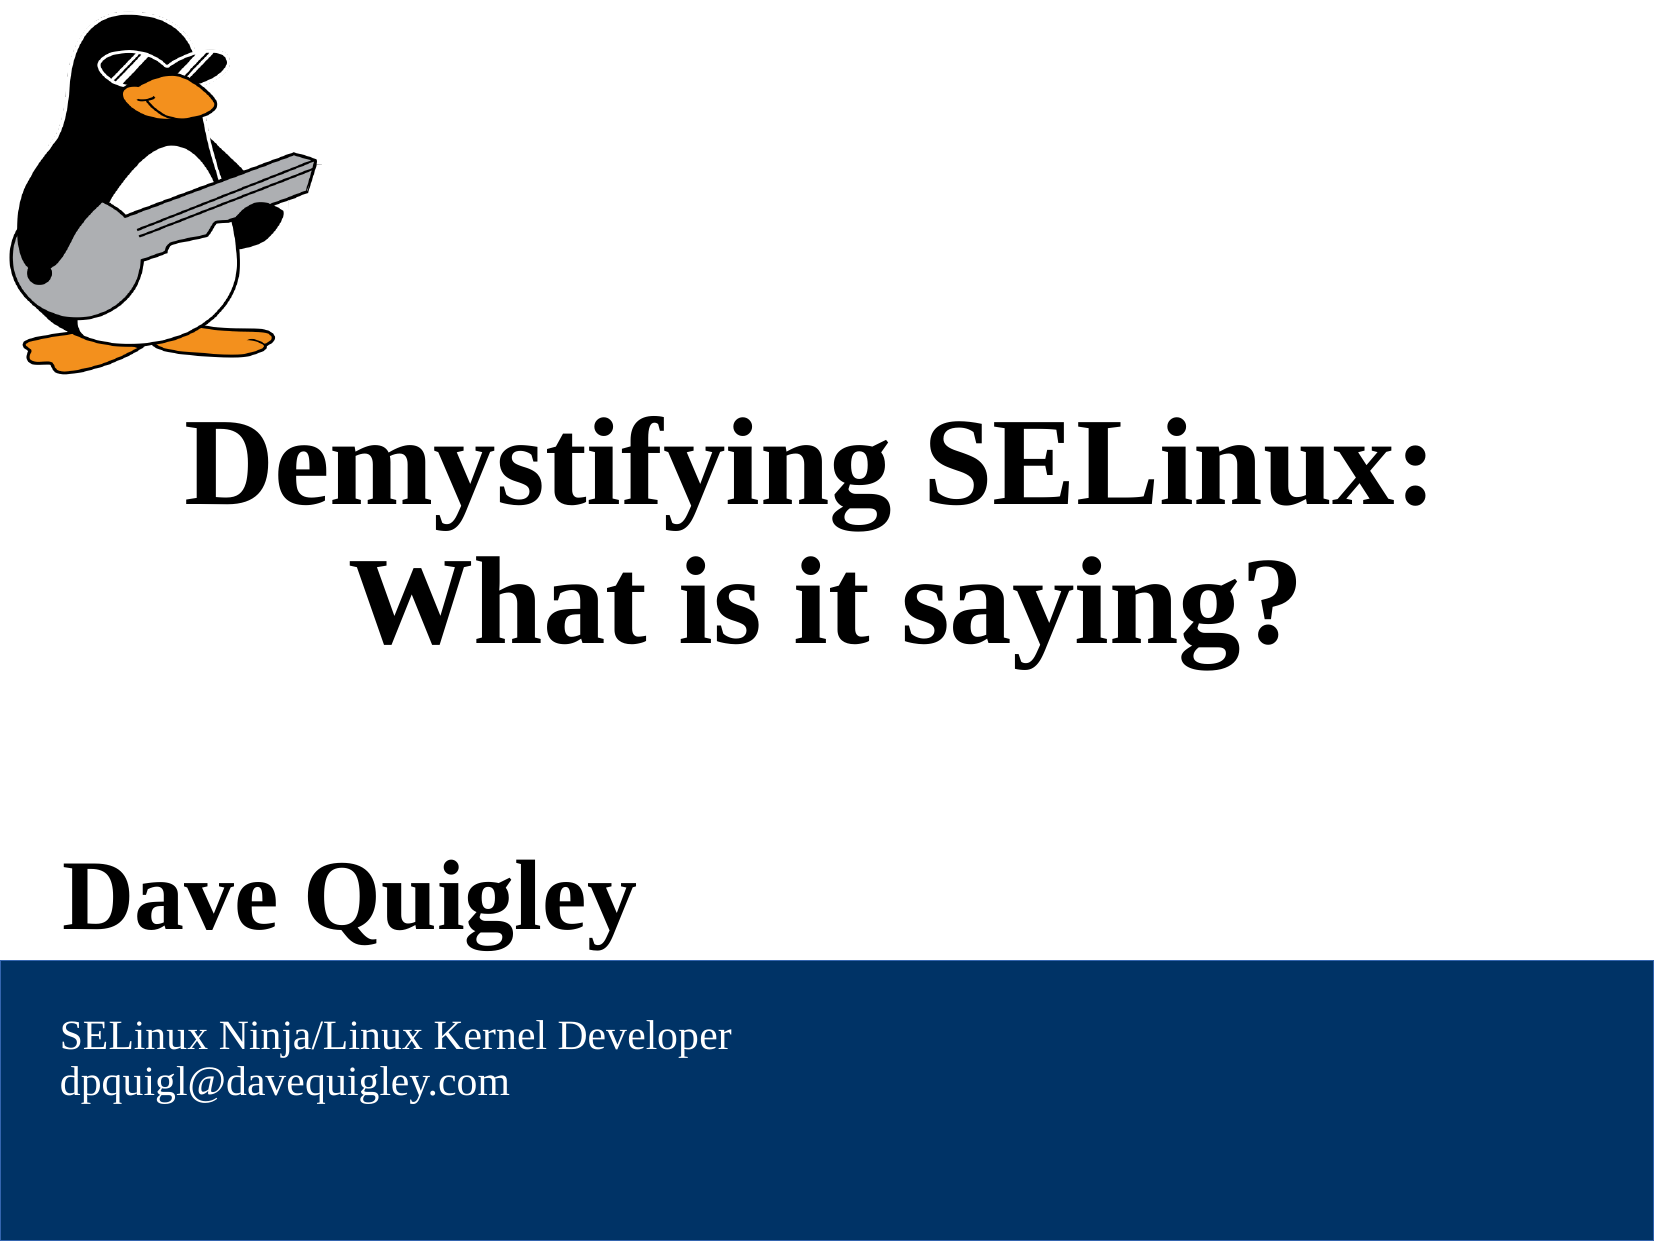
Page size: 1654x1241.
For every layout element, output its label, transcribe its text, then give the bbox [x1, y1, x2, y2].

picture [6, 0, 322, 388]
text_box SELinux Ninja/Linux Kernel Developer dpquigl@davequigley.com [45, 1004, 811, 1205]
text_box [0, 960, 1654, 1241]
title Demystifying SELinux: What is it saying? [82, 393, 1571, 671]
text_box Dave Quigley [47, 833, 768, 959]
